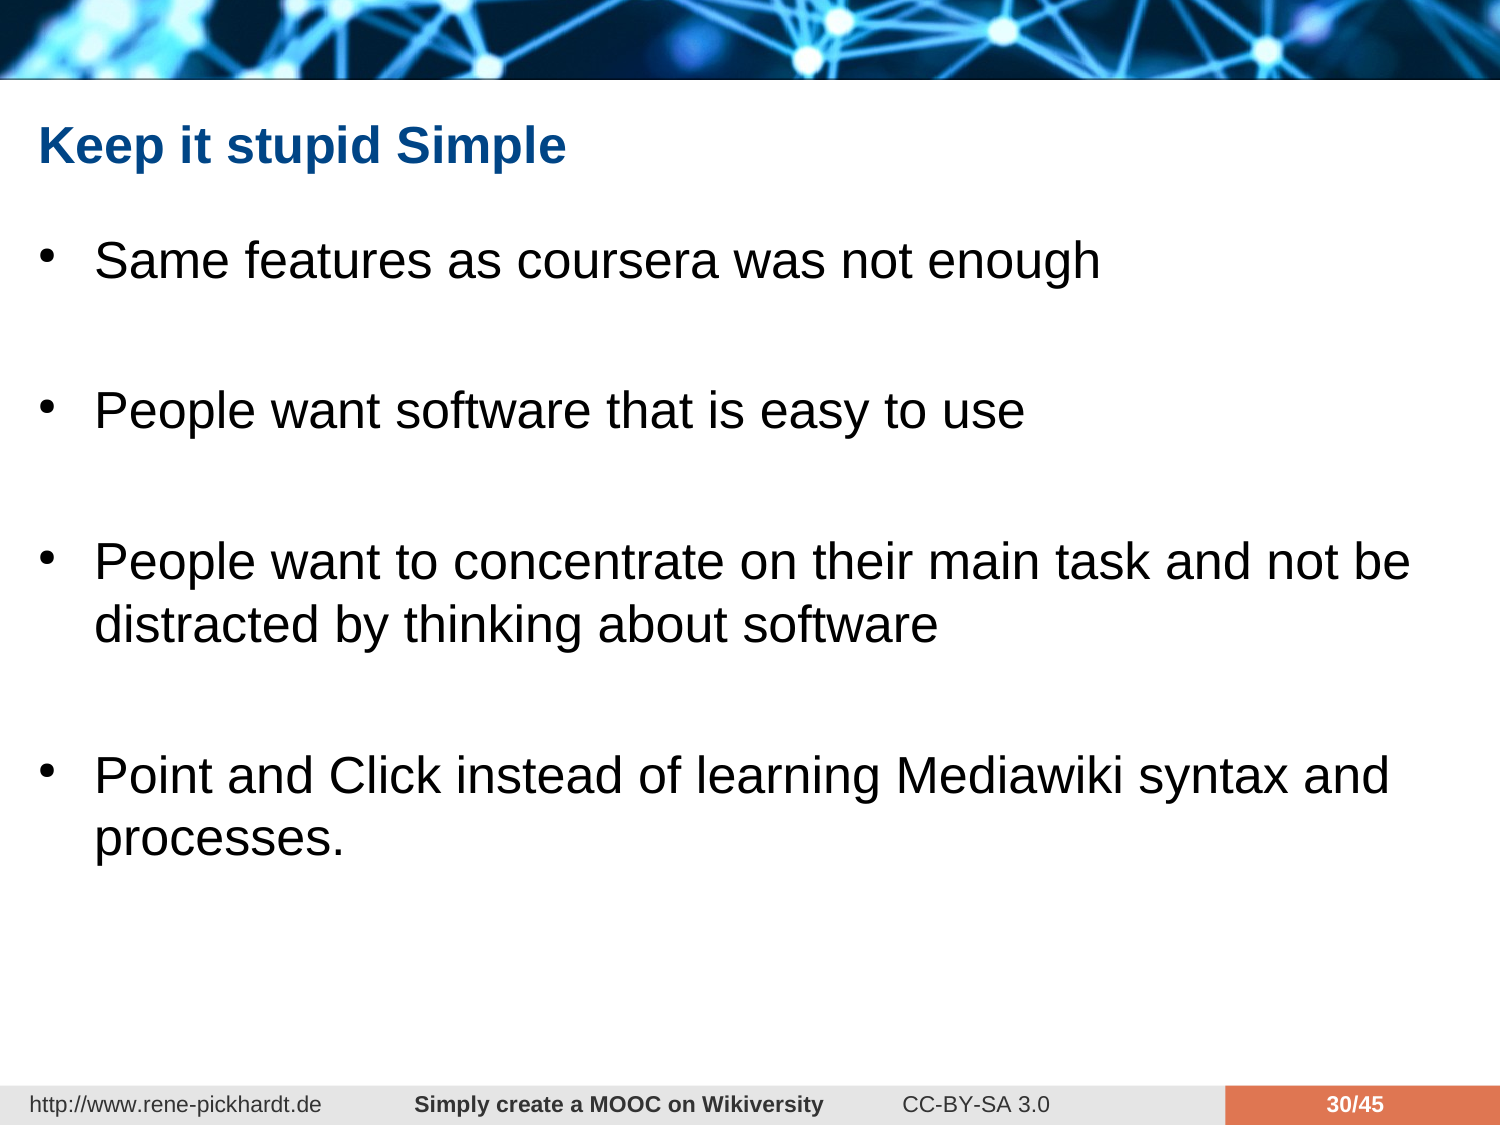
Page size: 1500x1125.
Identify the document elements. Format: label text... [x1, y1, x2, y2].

title Keep it stupid Simple [23, 112, 1500, 187]
list Same features as coursera was not enough People want software that is easy to use People want to concentrate on their main task and not be distracted by thinking about software Point and Click instead of learning Mediawiki syntax and processes. [23, 218, 1483, 1055]
picture [0, 0, 1500, 80]
